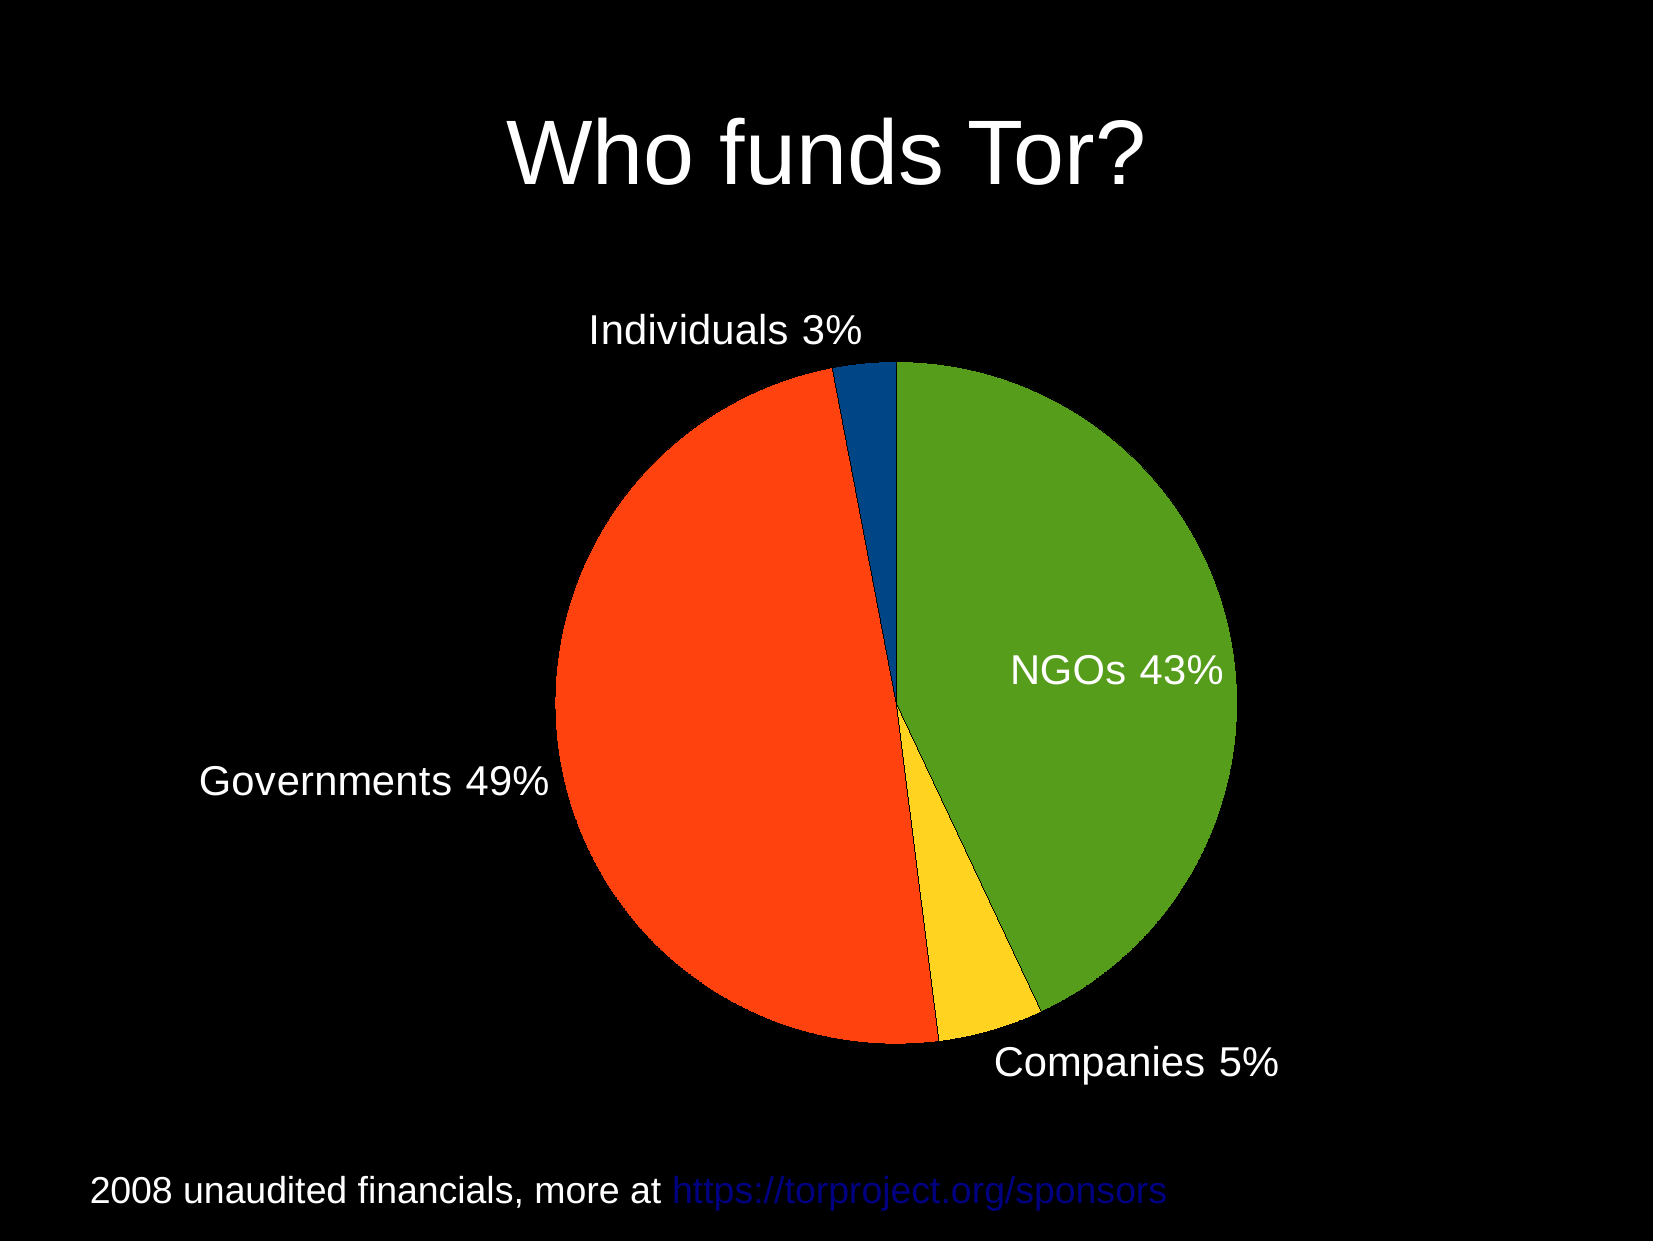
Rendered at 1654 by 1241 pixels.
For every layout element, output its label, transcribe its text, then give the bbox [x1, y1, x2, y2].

text_box 2008 unaudited financials, more at https://torproject.org/sponsors [75, 1162, 1276, 1224]
chart [82, 290, 1571, 1109]
title Who funds Tor? [82, 49, 1571, 257]
